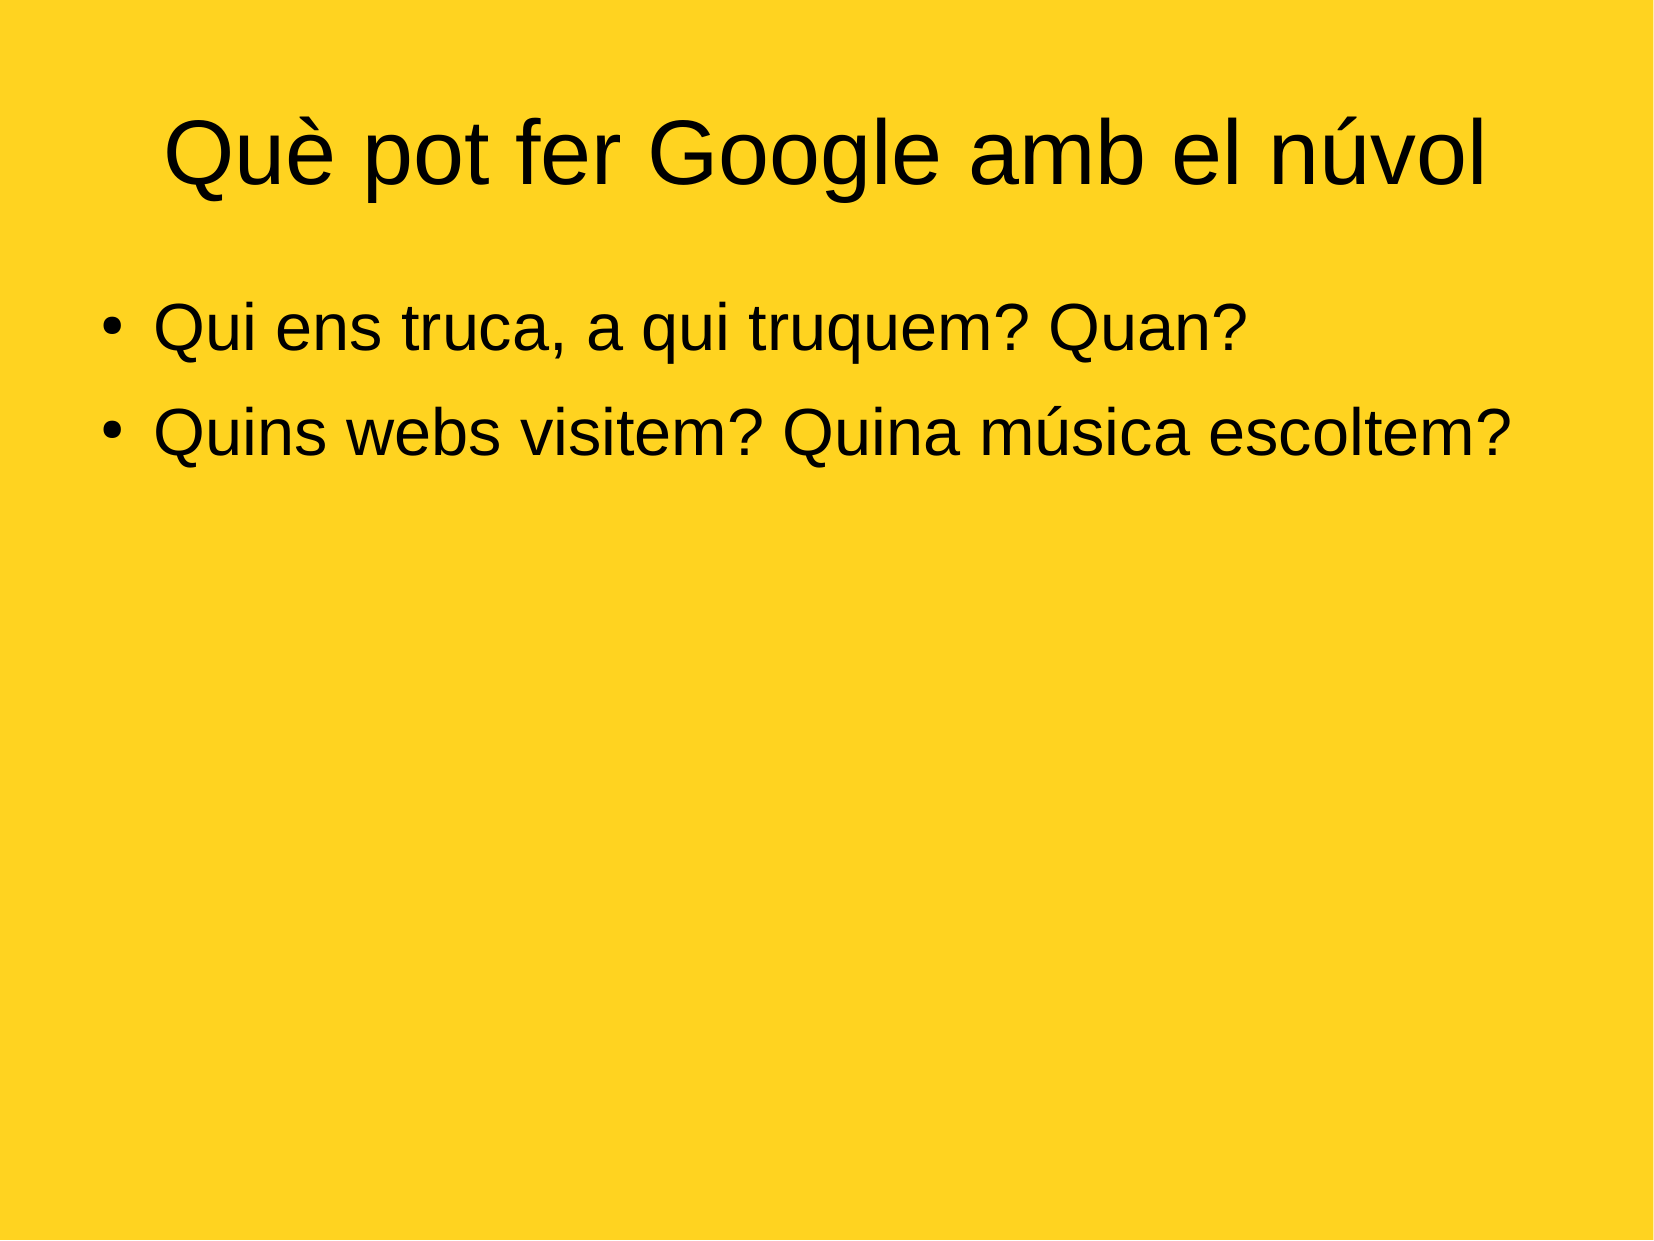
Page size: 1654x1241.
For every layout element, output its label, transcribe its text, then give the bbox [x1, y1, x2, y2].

title Què pot fer Google amb el núvol [82, 49, 1571, 257]
list Qui ens truca, a qui truquem? Quan? Quins webs visitem? Quina música escoltem? [82, 290, 1571, 1010]
